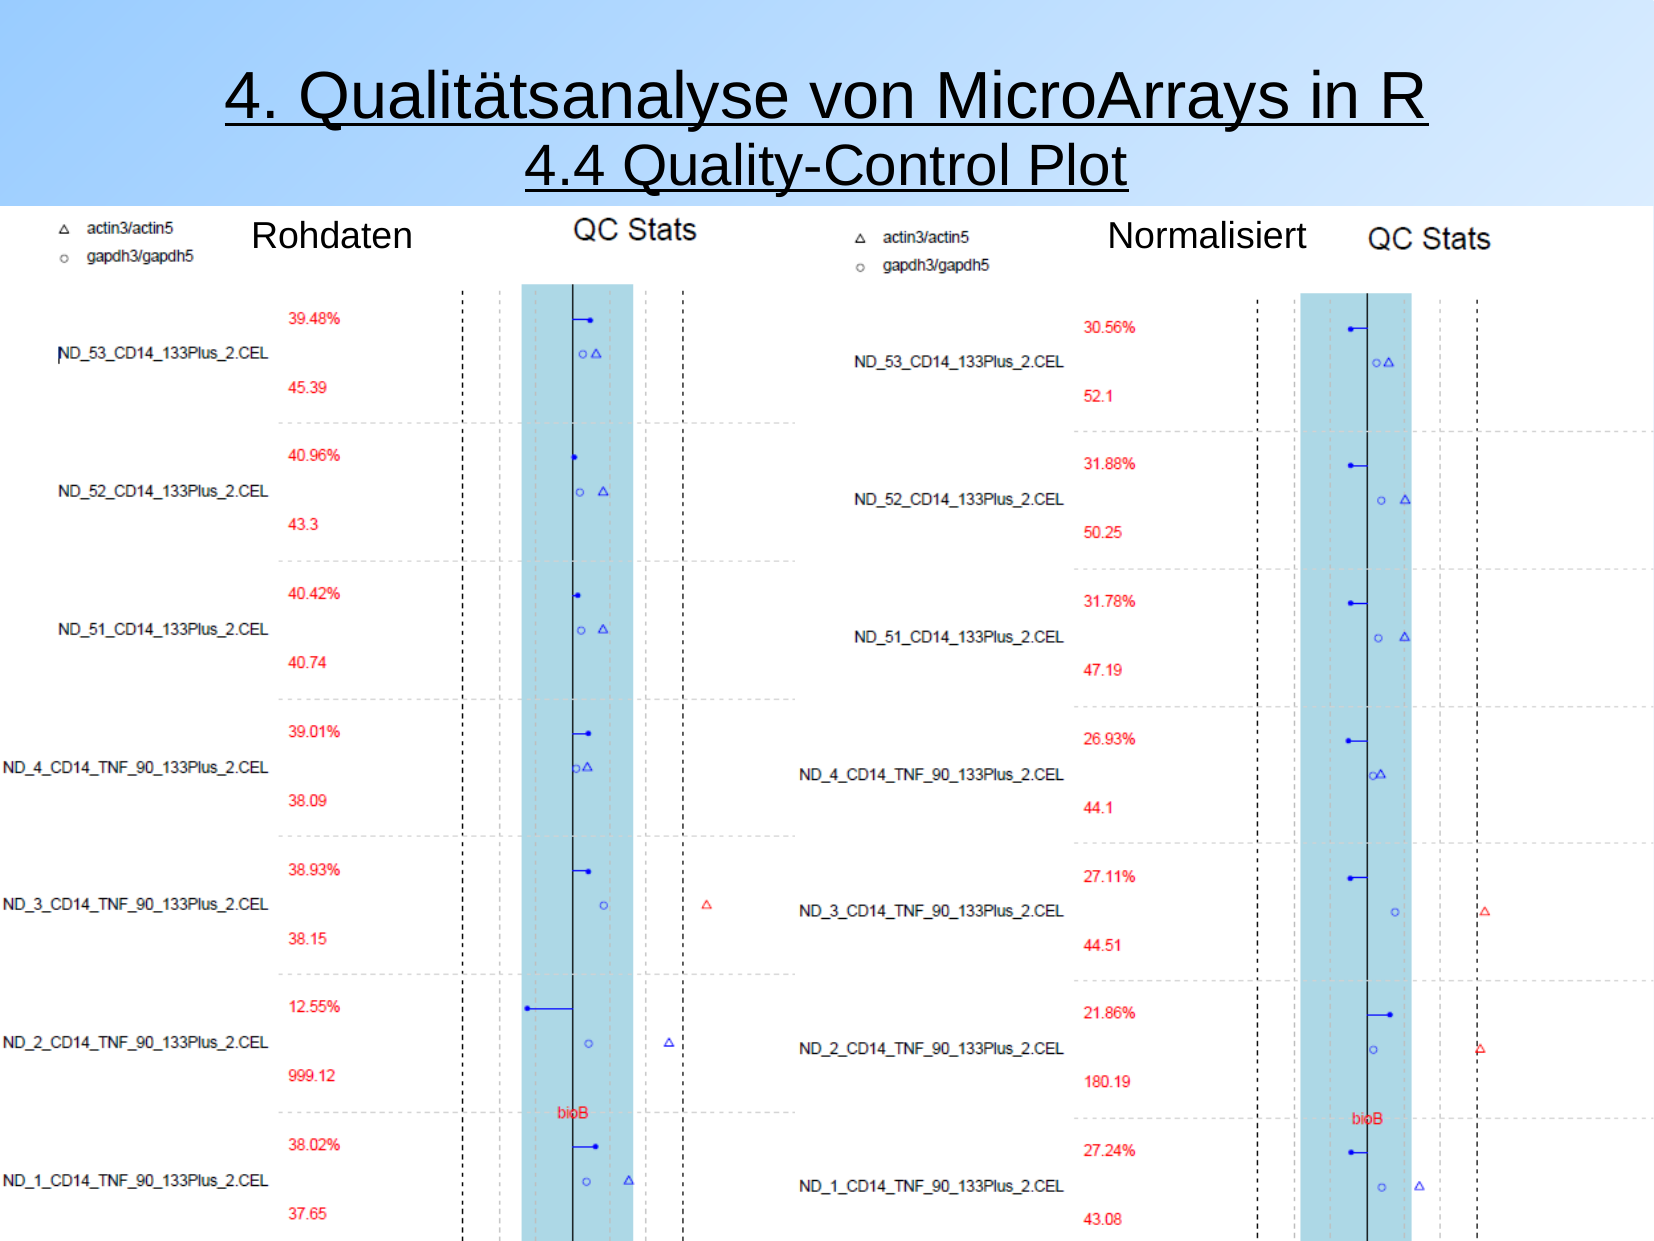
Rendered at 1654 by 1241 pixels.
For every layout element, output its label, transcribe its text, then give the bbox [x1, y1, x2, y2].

text_box Normalisiert [1092, 206, 1329, 306]
text_box Rohdaten [236, 206, 502, 264]
title 4. Qualitätsanalyse von MicroArrays in R 4.4 Quality-Control Plot [0, 0, 1654, 206]
picture [0, 206, 1654, 1241]
